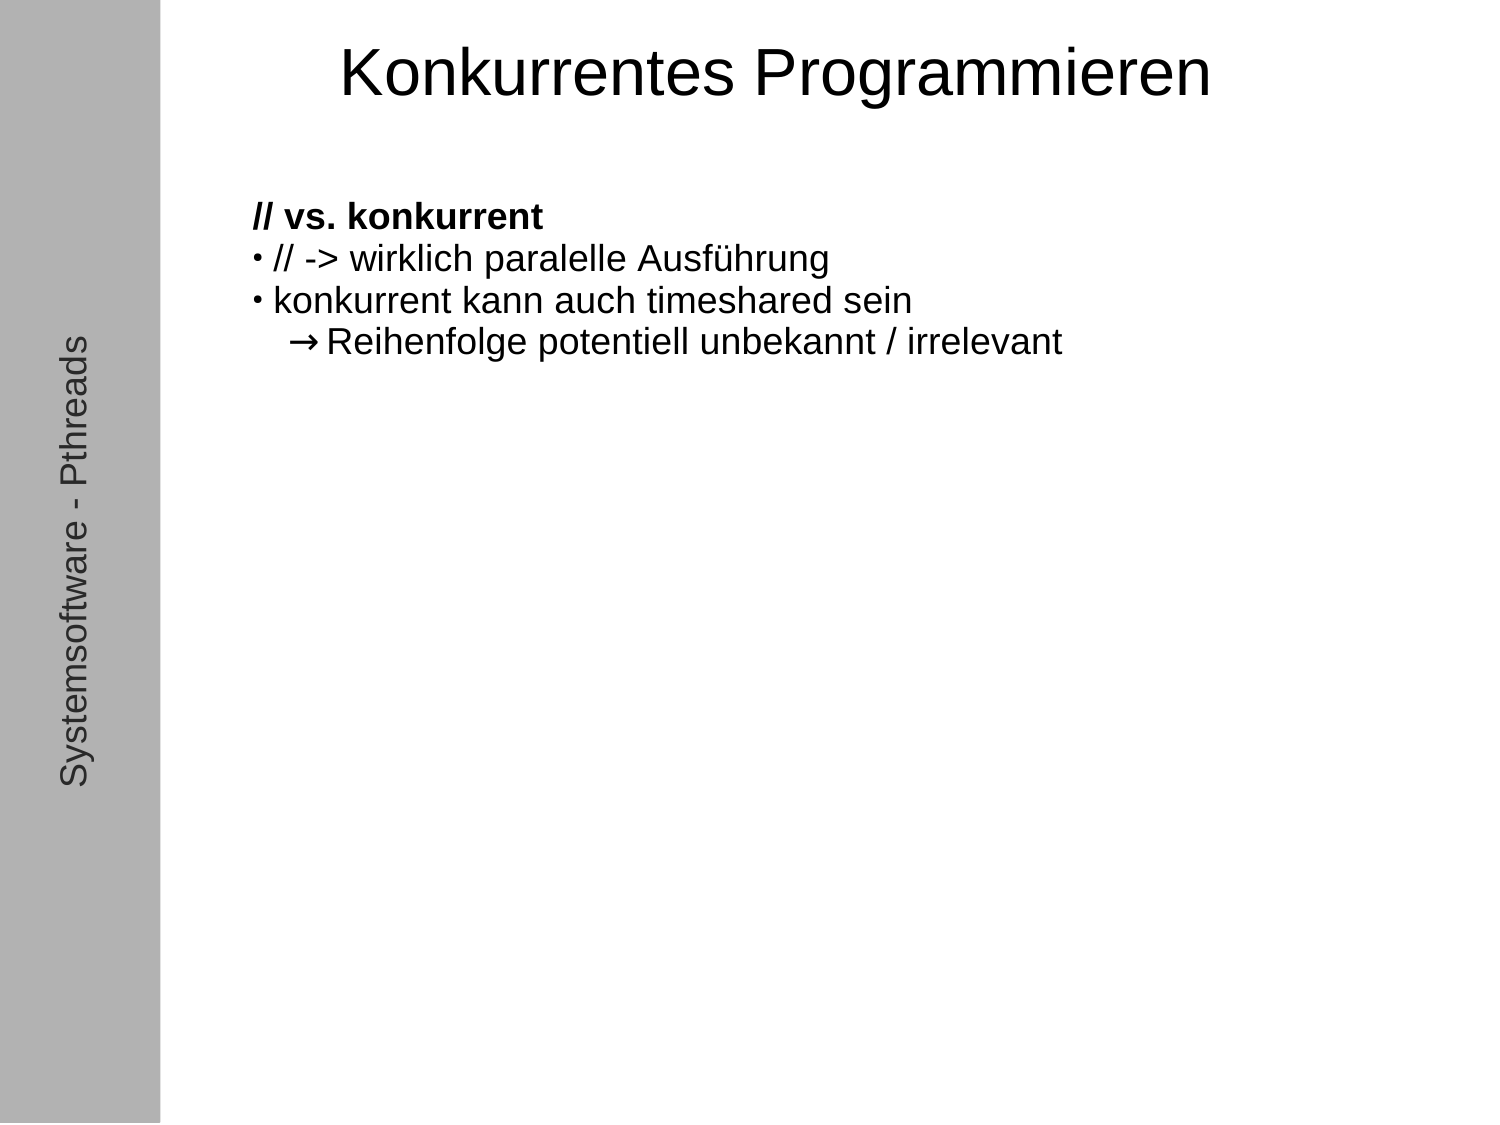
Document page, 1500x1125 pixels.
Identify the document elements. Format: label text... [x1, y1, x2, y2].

text_box // vs. konkurrent // -> wirklich paralelle Ausführung konkurrent kann auch timeshared sein Reihenfolge potentiell unbekannt / irrelevant [237, 187, 1448, 918]
text_box Konkurrentes Programmieren [266, 27, 1286, 123]
text_box Systemsoftware - Pthreads [47, 1, 121, 1124]
text_box [0, 0, 160, 1123]
